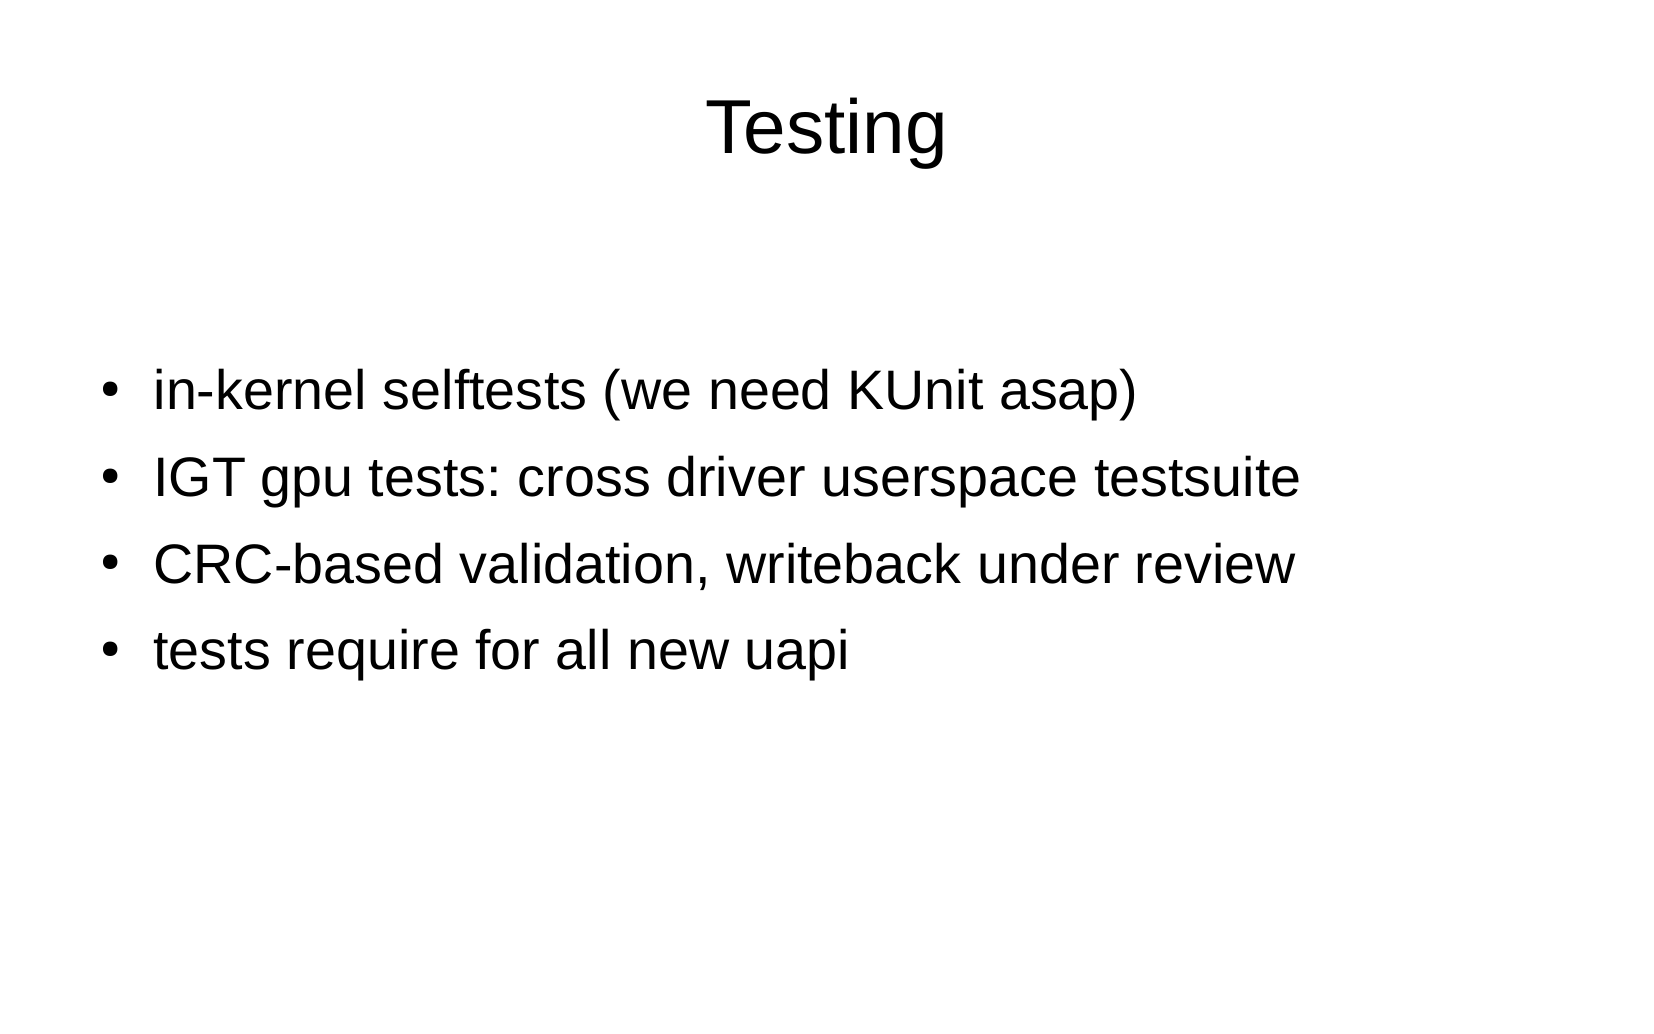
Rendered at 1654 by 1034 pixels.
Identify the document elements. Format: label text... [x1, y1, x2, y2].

title Testing [82, 41, 1571, 214]
list in-kernel selftests (we need KUnit asap) IGT gpu tests: cross driver userspace testsuite CRC-based validation, writeback under review tests require for all new uapi [82, 359, 1571, 851]
